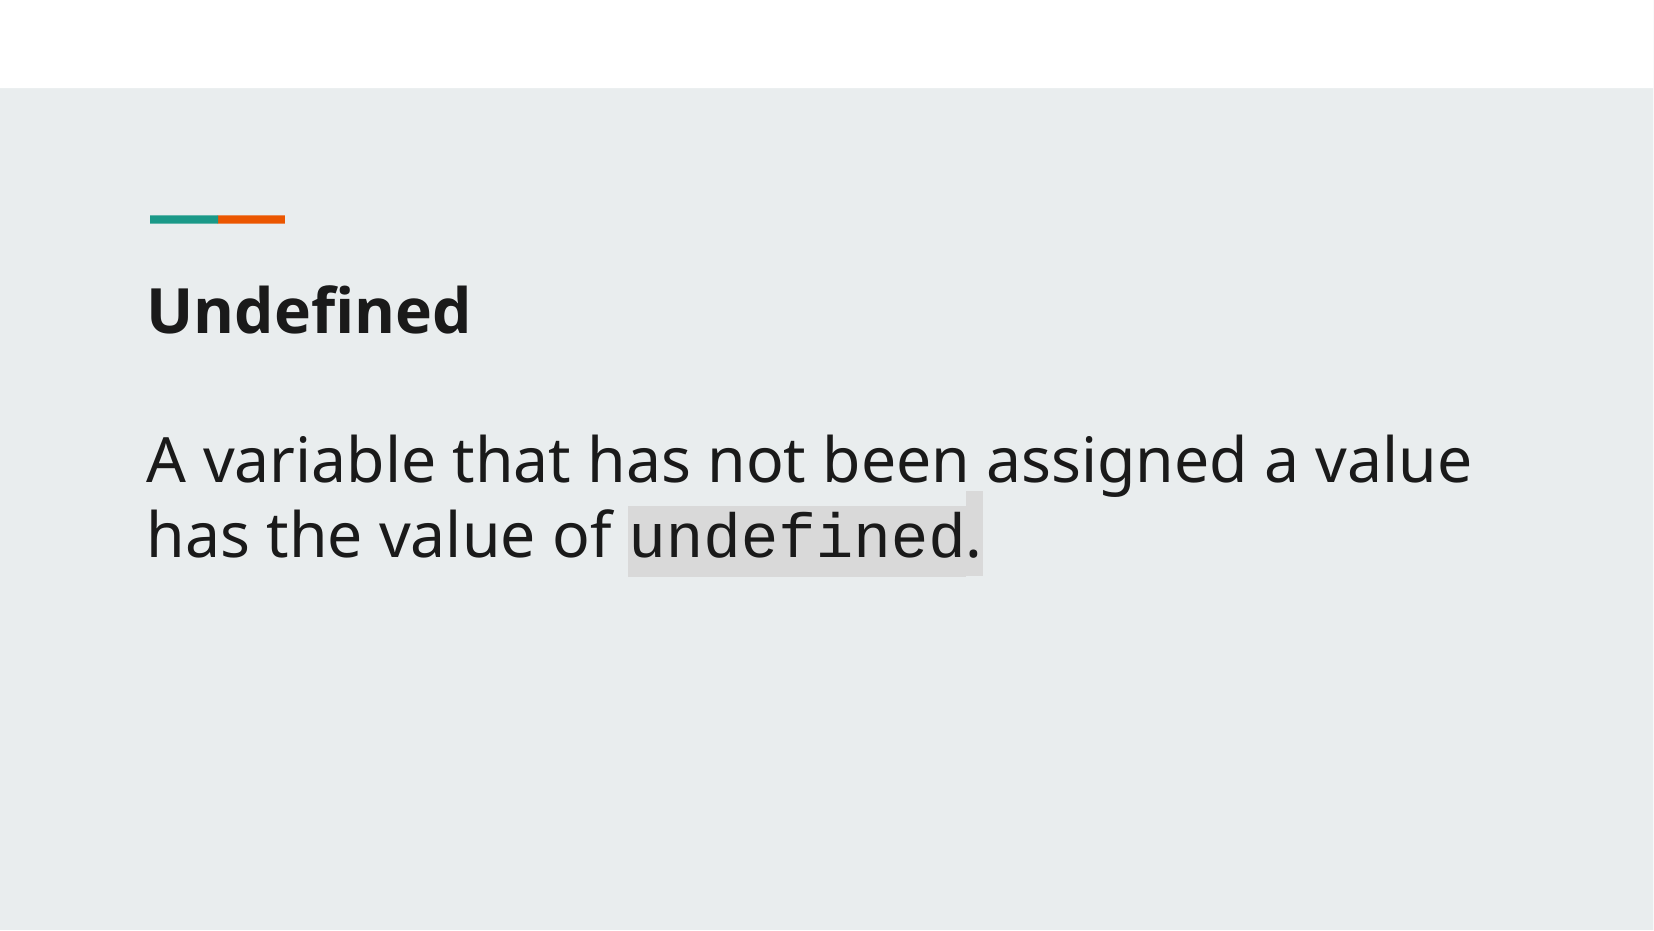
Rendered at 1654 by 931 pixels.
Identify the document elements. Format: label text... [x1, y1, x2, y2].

title Undefined A variable that has not been assigned a value has the value of undefined. [131, 255, 1523, 871]
